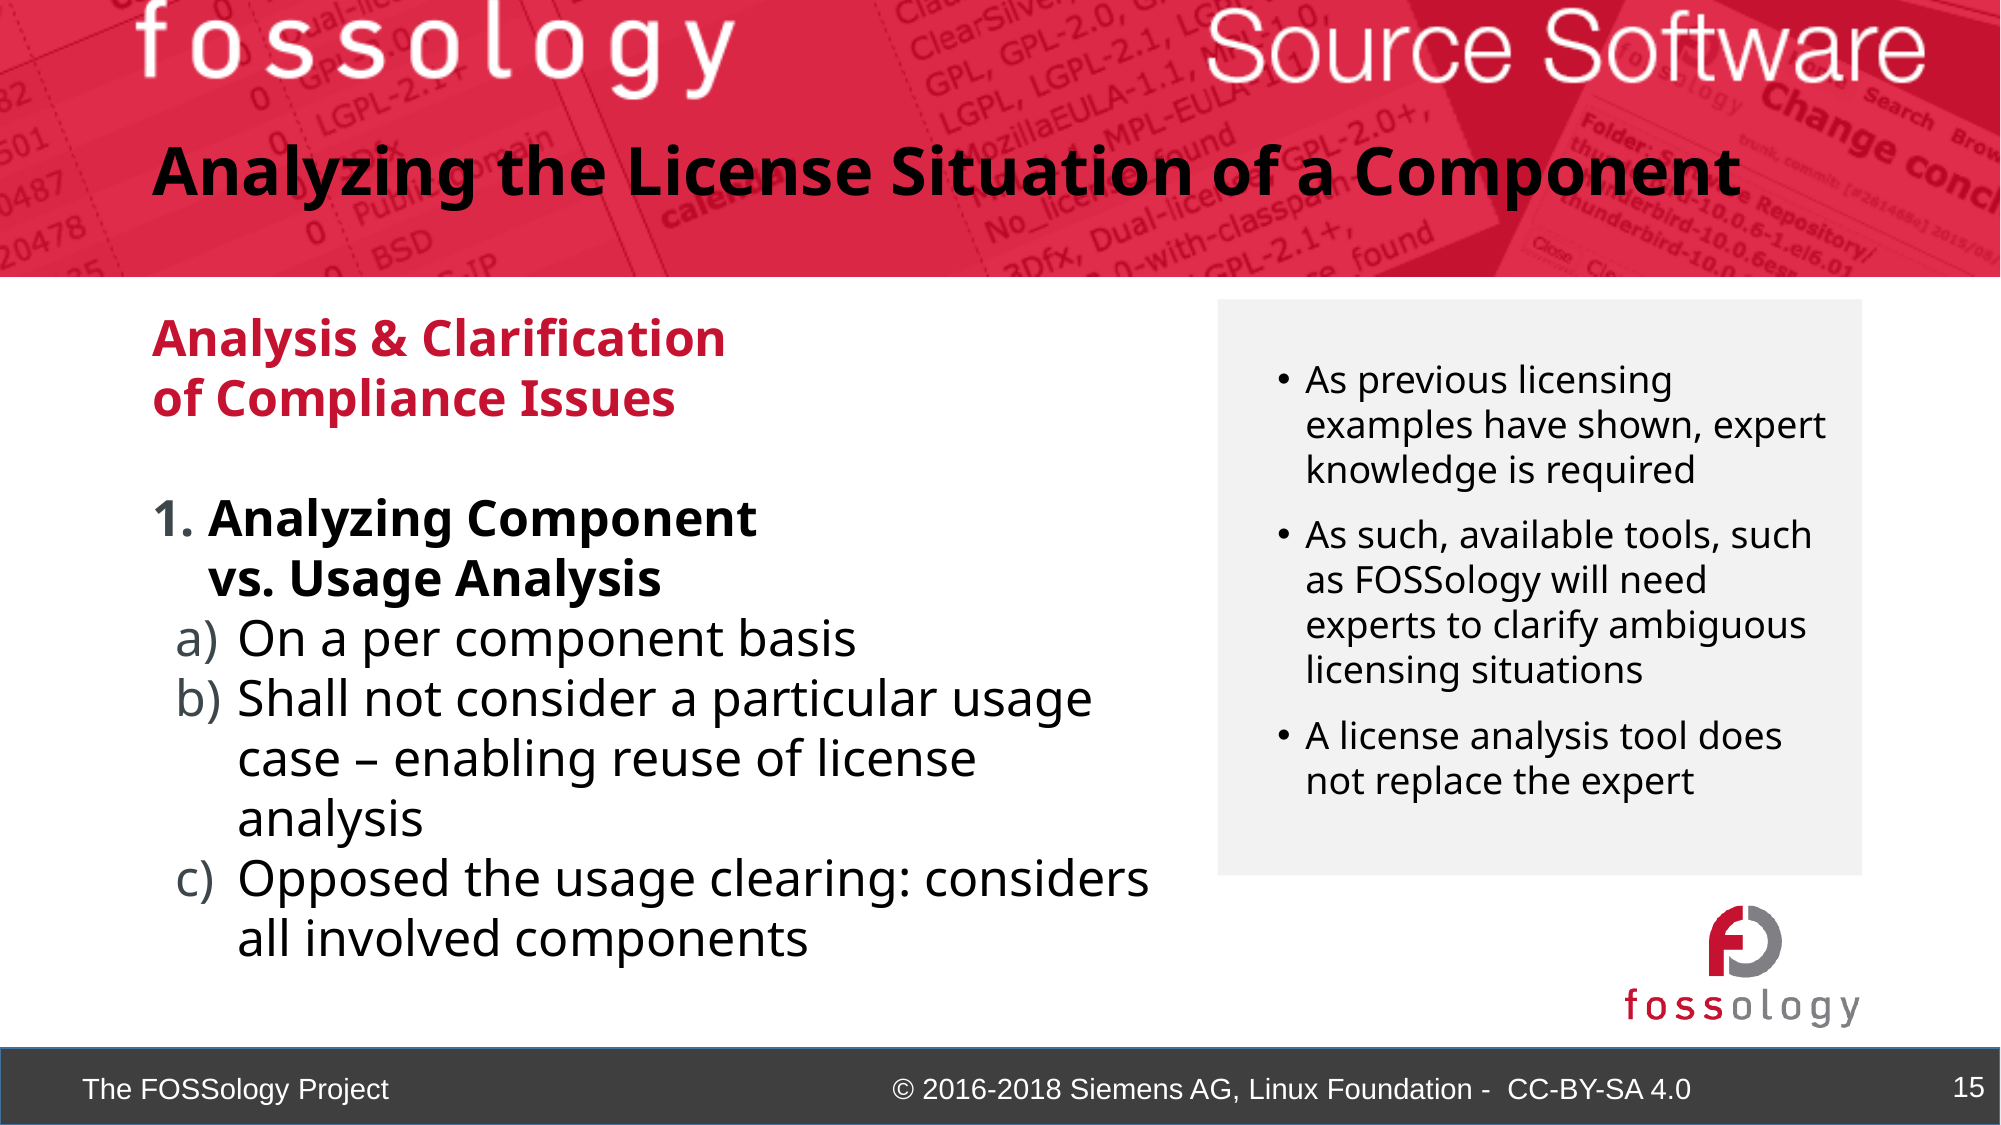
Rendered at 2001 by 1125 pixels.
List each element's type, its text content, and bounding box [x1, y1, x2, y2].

text_box Analyzing the License Situation of a Component [137, 59, 1863, 277]
text_box Analysis & Clarification of Compliance Issues Analyzing Component vs. Usage Analysis On a per component basis Shall not consider a particular usage case – enabling reuse of license analysis Opposed the usage clearing: considers all involved components [137, 299, 1188, 1013]
picture [1621, 901, 1863, 1031]
picture [0, 0, 2001, 277]
text_box As previous licensing examples have shown, expert knowledge is required As such, available tools, such as FOSSology will need experts to clarify ambiguous licensing situations A license analysis tool does not replace the expert [1262, 348, 1848, 742]
text_box [1217, 299, 1863, 876]
